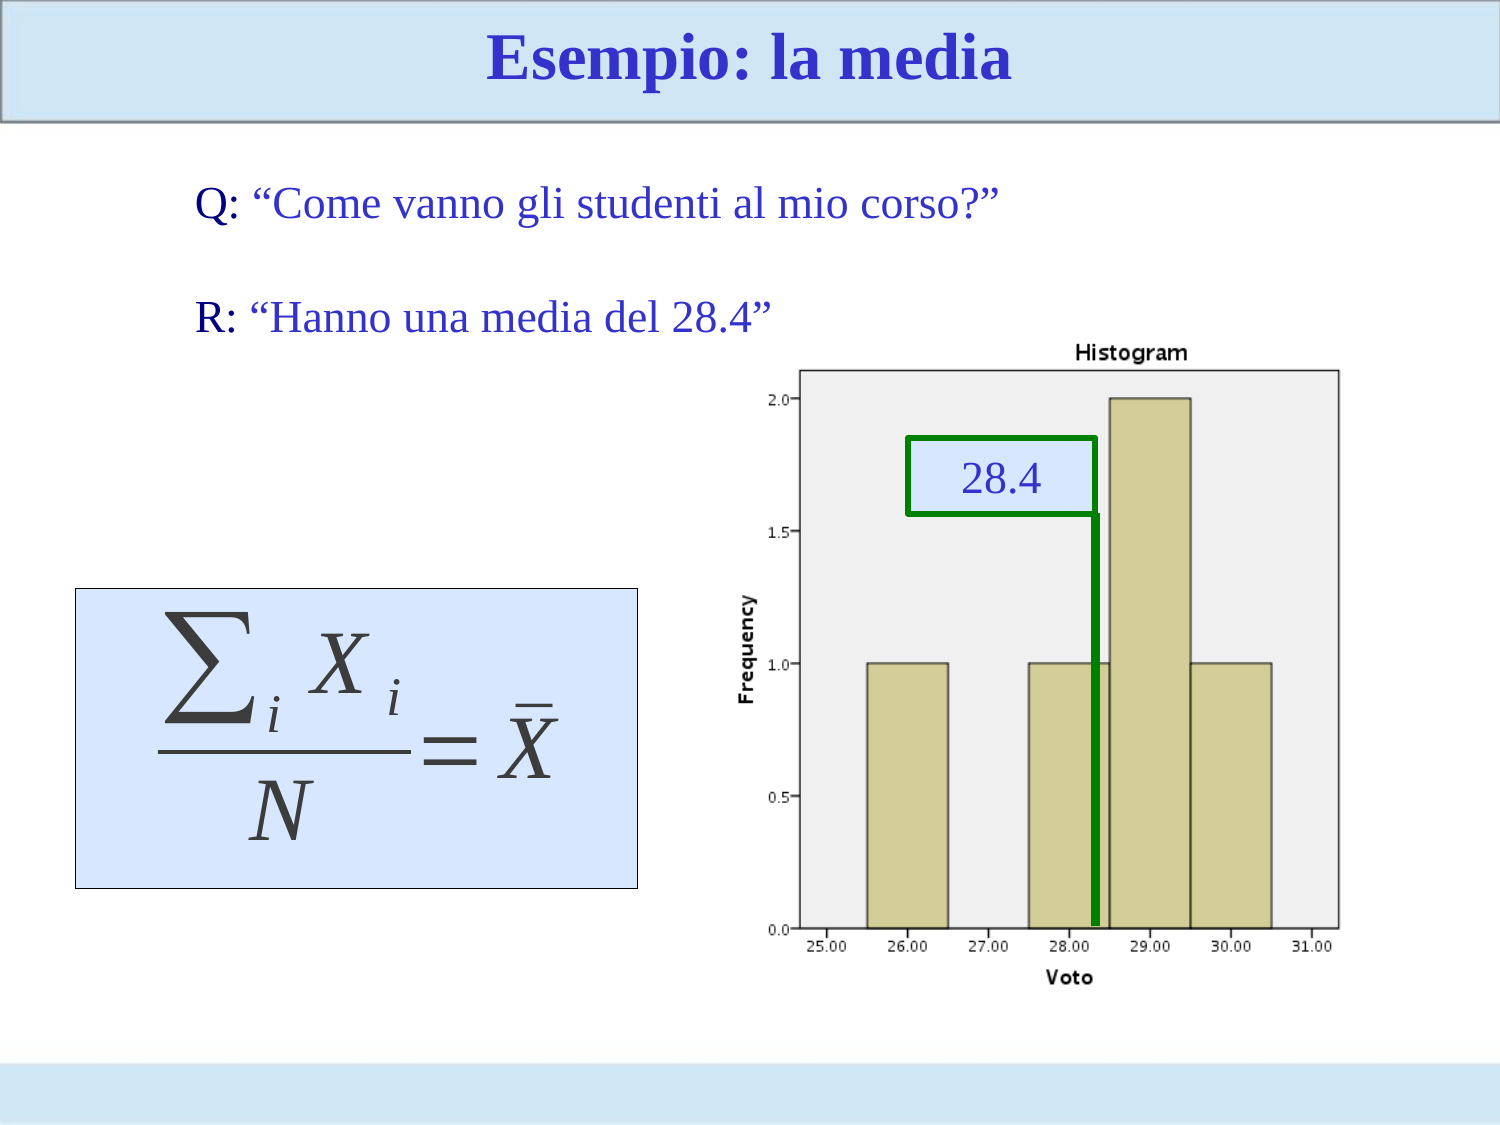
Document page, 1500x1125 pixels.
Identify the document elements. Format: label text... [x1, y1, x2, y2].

text_box [75, 588, 638, 889]
text_box 28.4 [991, 464, 1000, 476]
text_box 28.4 [990, 478, 1001, 492]
text_box 28.4 [1022, 469, 1032, 483]
title Esempio: la media [112, 0, 1388, 147]
chart [129, 602, 580, 861]
text_box 28.4 [907, 464, 1096, 514]
text_box Q: “Come vanno gli studenti al mio corso?” R: “Hanno una media del 28.4” [150, 132, 1351, 464]
picture [0, 0, 1500, 1125]
